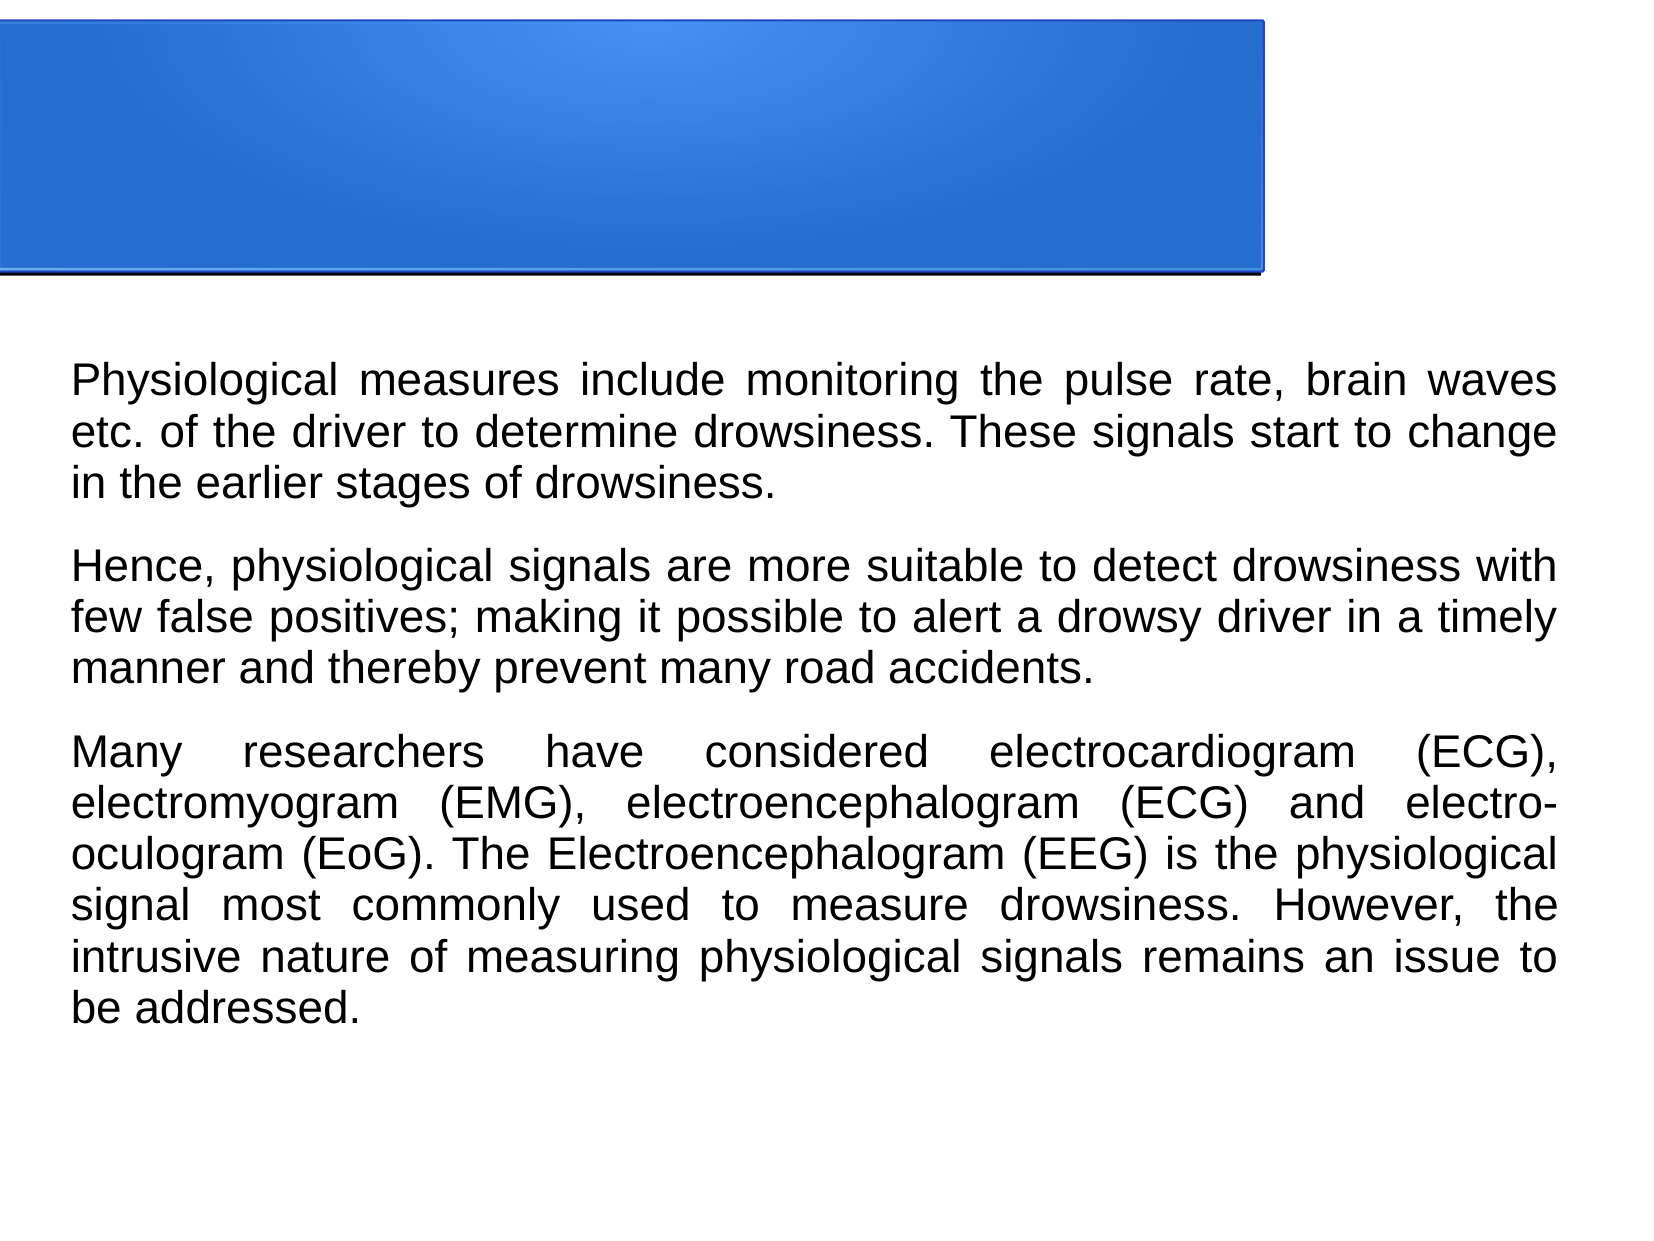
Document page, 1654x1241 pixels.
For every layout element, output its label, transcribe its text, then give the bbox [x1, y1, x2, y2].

list Physiological measures include monitoring the pulse rate, brain waves etc. of the driver to determine drowsiness. These signals start to change in the earlier stages of drowsiness. Hence, physiological signals are more suitable to detect drowsiness with few false positives; making it possible to alert a drowsy driver in a timely manner and thereby prevent many road accidents. Many researchers have considered electrocardiogram (ECG), electromyogram (EMG), electroencephalogram (ECG) and electro-oculogram (EoG). The Electroencephalogram (EEG) is the physiological signal most commonly used to measure drowsiness. However, the intrusive nature of measuring physiological signals remains an issue to be addressed. [70, 354, 1560, 1074]
